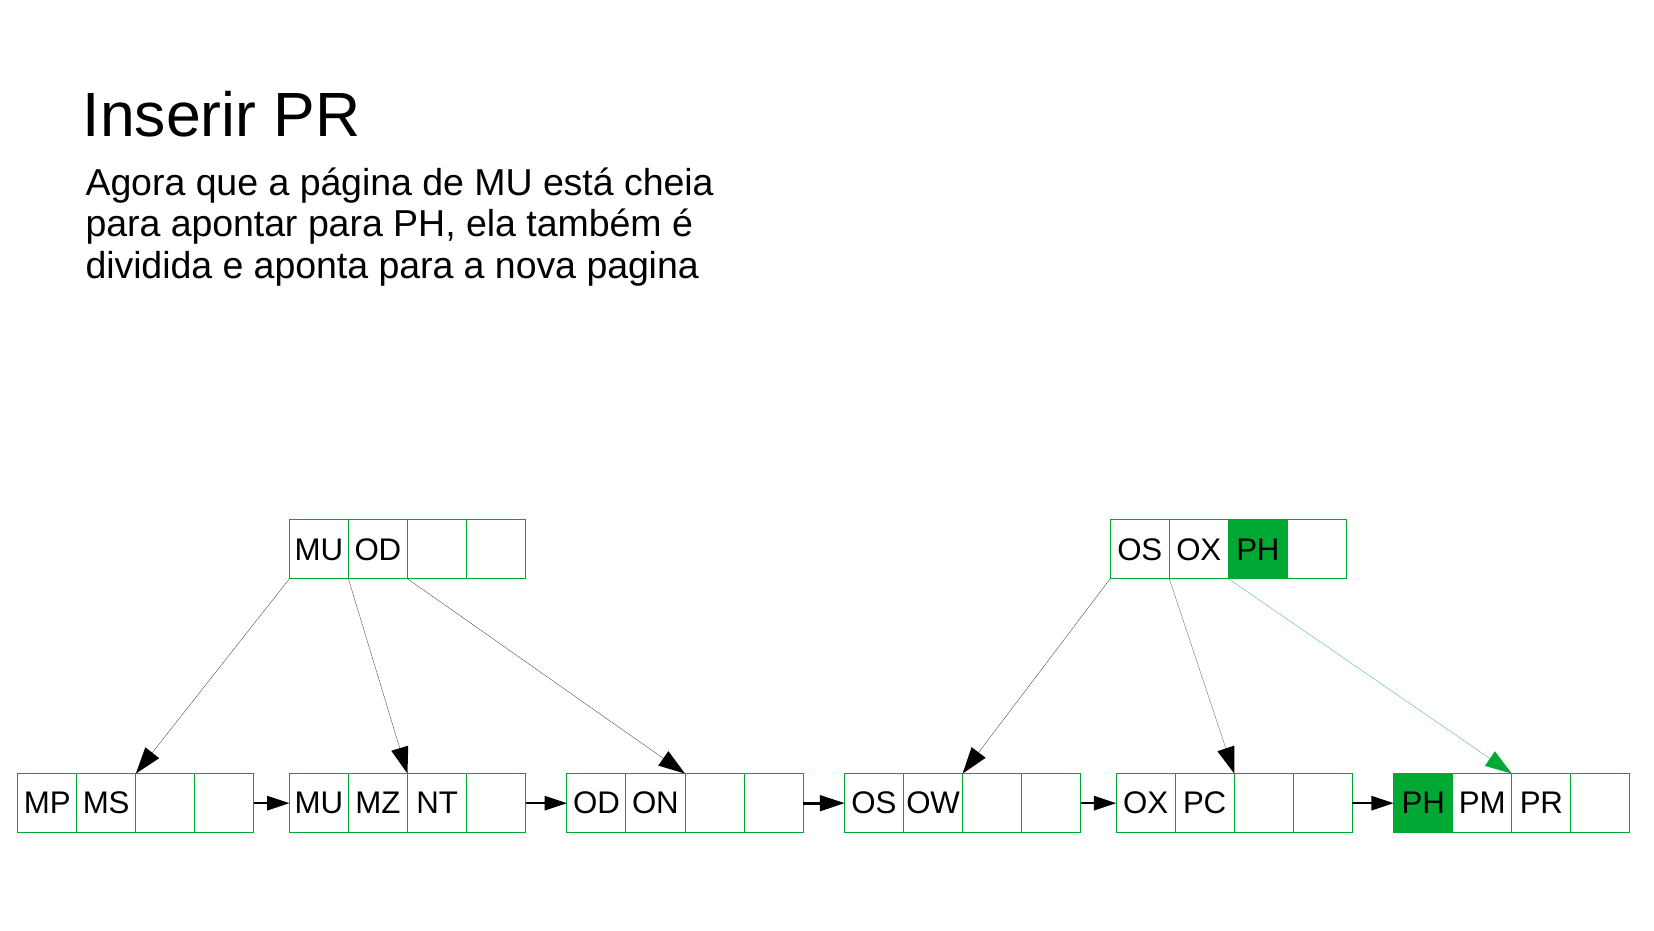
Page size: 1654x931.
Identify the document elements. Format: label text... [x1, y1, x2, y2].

text_box PH [1393, 773, 1452, 833]
text_box OS [1110, 519, 1169, 579]
text_box [1234, 773, 1353, 833]
text_box MU [289, 773, 348, 833]
text_box PC [1175, 773, 1234, 833]
text_box NT [407, 773, 466, 833]
text_box PR [1511, 773, 1570, 833]
text_box [407, 519, 526, 579]
text_box OX [1169, 519, 1228, 579]
text_box OD [348, 519, 407, 579]
text_box [466, 773, 526, 833]
text_box [1570, 773, 1630, 833]
text_box [962, 773, 1081, 833]
text_box OX [1116, 773, 1175, 833]
text_box MZ [348, 773, 407, 833]
text_box [685, 773, 804, 833]
text_box OW [903, 773, 962, 833]
text_box PM [1452, 773, 1511, 833]
text_box PH [1228, 519, 1287, 579]
text_box OD [566, 773, 625, 833]
title Inserir PR [82, 37, 1571, 193]
text_box [135, 773, 254, 833]
text_box ON [625, 773, 685, 833]
text_box [1287, 519, 1347, 579]
text_box Agora que a página de MU está cheia para apontar para PH, ela também é dividida e aponta para a nova pagina [70, 153, 745, 337]
text_box MS [76, 773, 135, 833]
text_box MP [17, 773, 76, 833]
text_box MU [289, 519, 348, 579]
text_box OS [844, 773, 903, 833]
